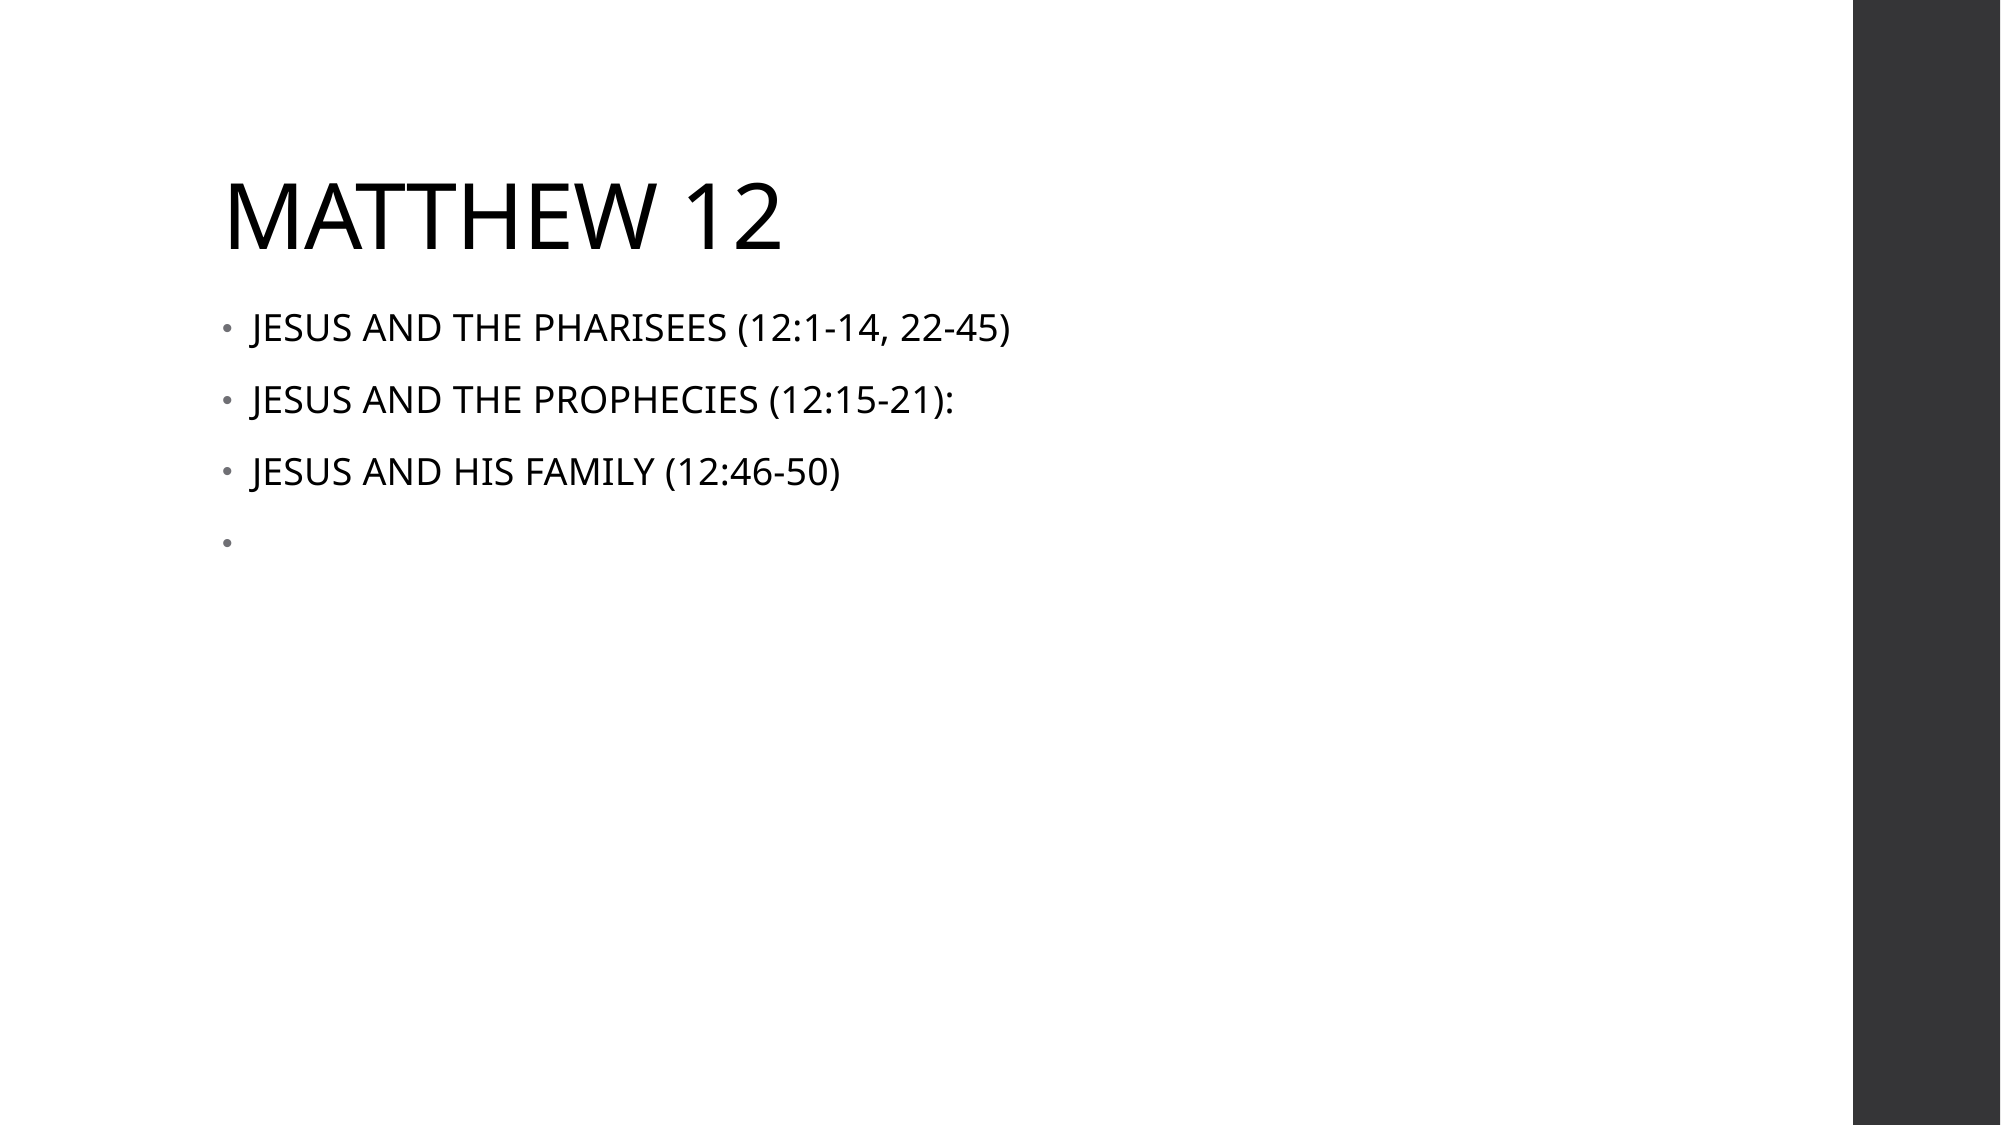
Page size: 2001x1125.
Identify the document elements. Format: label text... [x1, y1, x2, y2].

title MATTHEW 12 [206, 60, 1797, 278]
list JESUS AND THE PHARISEES (12:1-14, 22-45) JESUS AND THE PROPHECIES (12:15-21): JESUS AND HIS FAMILY (12:46-50) [206, 299, 1617, 1014]
